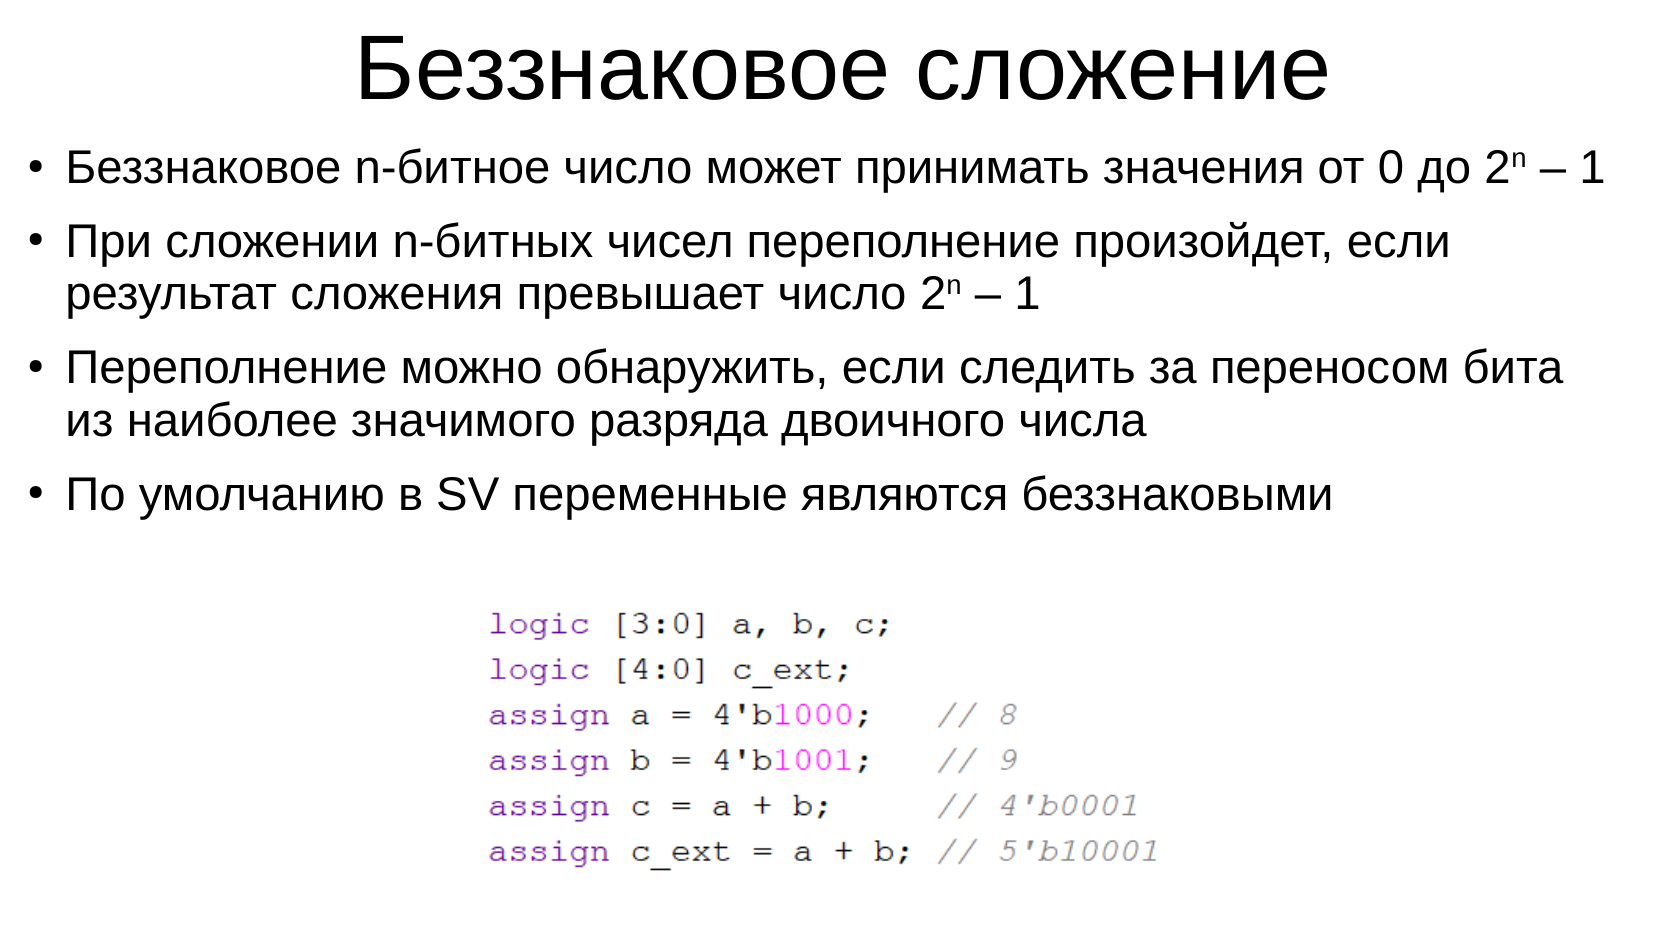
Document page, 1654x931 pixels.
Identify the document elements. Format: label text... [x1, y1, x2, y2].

title Беззнаковое сложение [82, 0, 1606, 136]
list Беззнаковое n-битное число может принимать значения от 0 до 2n – 1 При сложении n-битных чисел переполнение произойдет, если результат сложения превышает число 2n – 1 Переполнение можно обнаружить, если следить за переносом бита из наиболее значимого разряда двоичного числа По умолчанию в SV переменные являются беззнаковыми [15, 140, 1621, 576]
picture [457, 596, 1192, 883]
